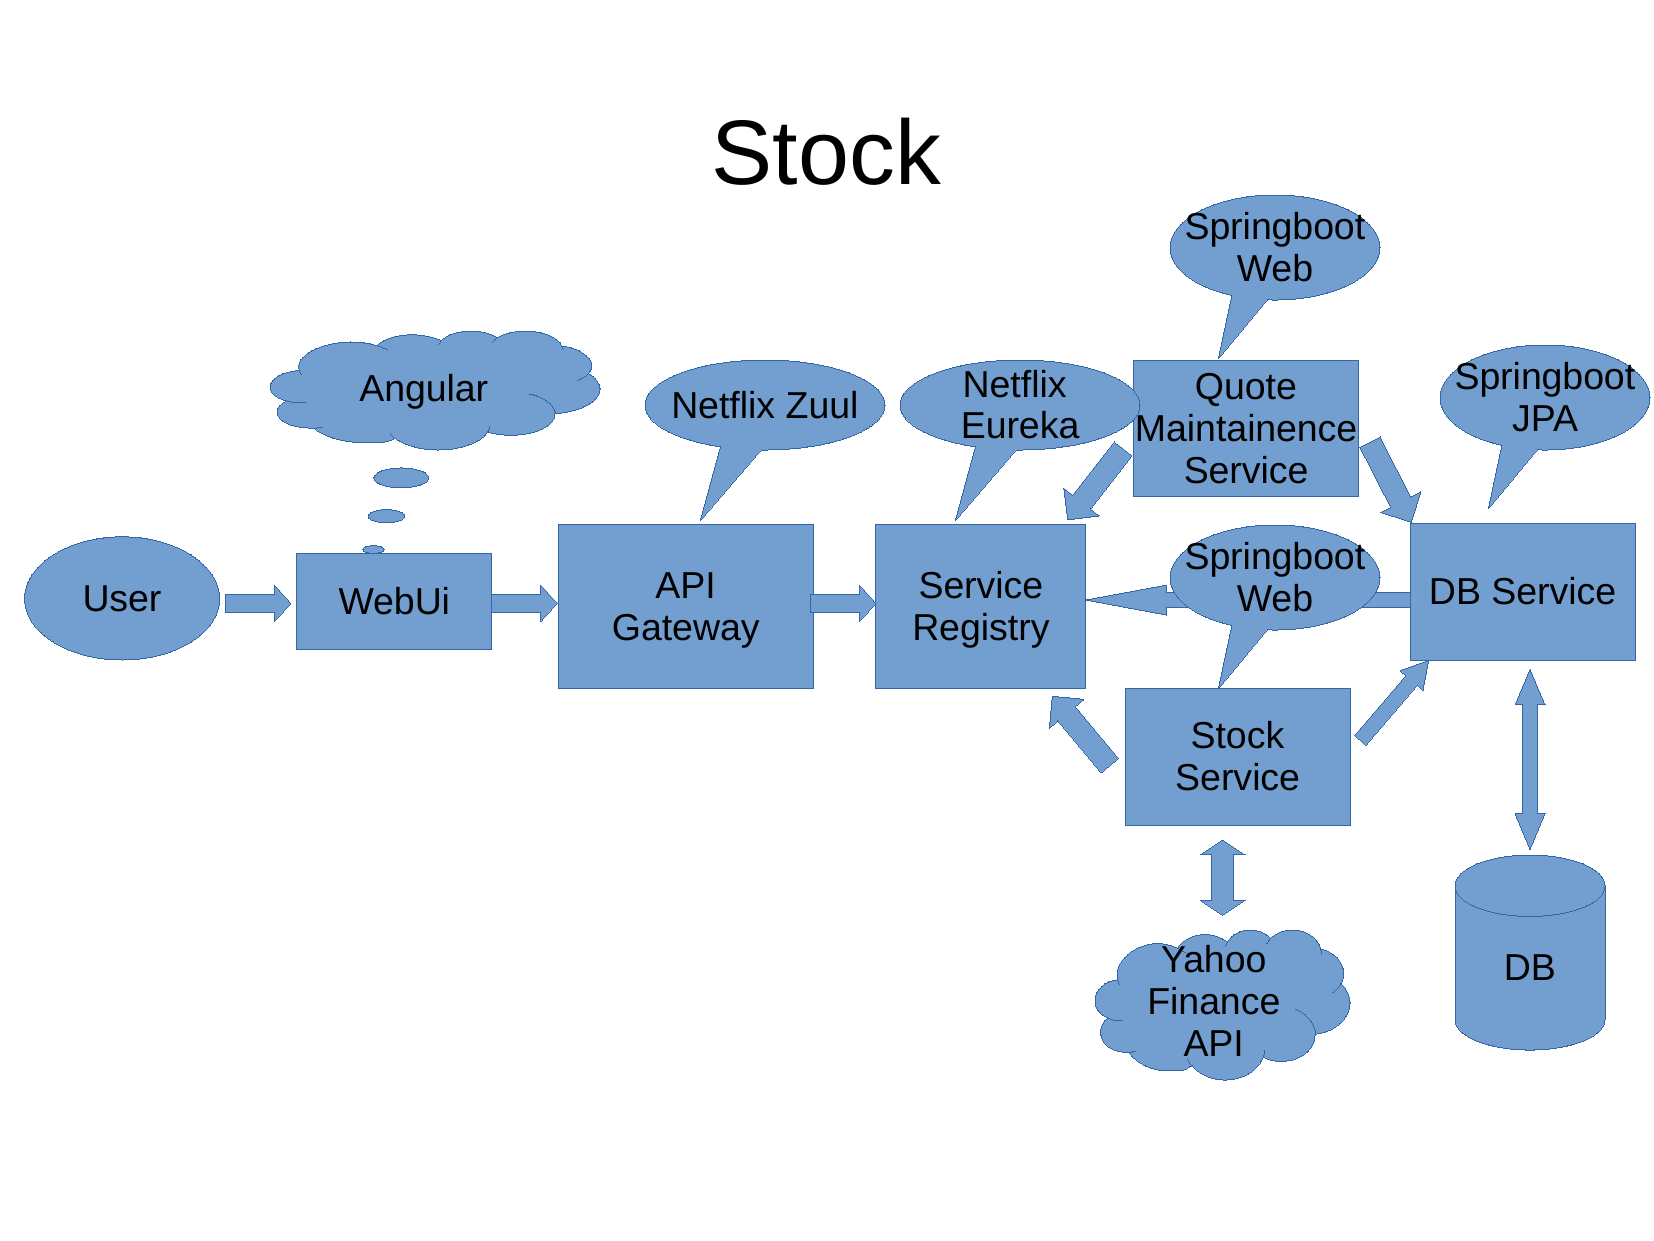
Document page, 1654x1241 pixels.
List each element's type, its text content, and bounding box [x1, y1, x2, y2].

text_box [1354, 660, 1429, 746]
text_box [225, 585, 291, 622]
text_box DB Service [1410, 523, 1636, 661]
text_box Springboot JPA [1440, 345, 1651, 509]
text_box Service Registry [875, 524, 1086, 689]
text_box Netflix Zuul [645, 360, 886, 521]
text_box Angular [362, 545, 385, 554]
text_box API Gateway [558, 524, 814, 689]
text_box Stock Service [1125, 688, 1351, 826]
title Stock [82, 49, 1571, 257]
text_box Angular [270, 331, 601, 451]
text_box Springboot Web [1170, 525, 1381, 689]
text_box [491, 585, 558, 622]
text_box Quote Maintainence Service [1133, 360, 1359, 497]
text_box [1359, 436, 1421, 523]
text_box Springboot Web [1170, 195, 1381, 359]
text_box Angular [368, 509, 405, 523]
text_box [1085, 585, 1188, 616]
text_box Angular [373, 467, 429, 488]
text_box [1063, 441, 1132, 520]
text_box [810, 585, 876, 622]
text_box [1049, 696, 1119, 773]
text_box [1200, 840, 1246, 916]
text_box DB [1455, 855, 1606, 1051]
text_box [1362, 592, 1411, 608]
text_box [1515, 669, 1546, 850]
text_box Netflix Eureka [900, 360, 1141, 521]
text_box Yahoo Finance API [1095, 930, 1351, 1081]
text_box WebUi [296, 553, 492, 650]
text_box User [24, 536, 220, 661]
